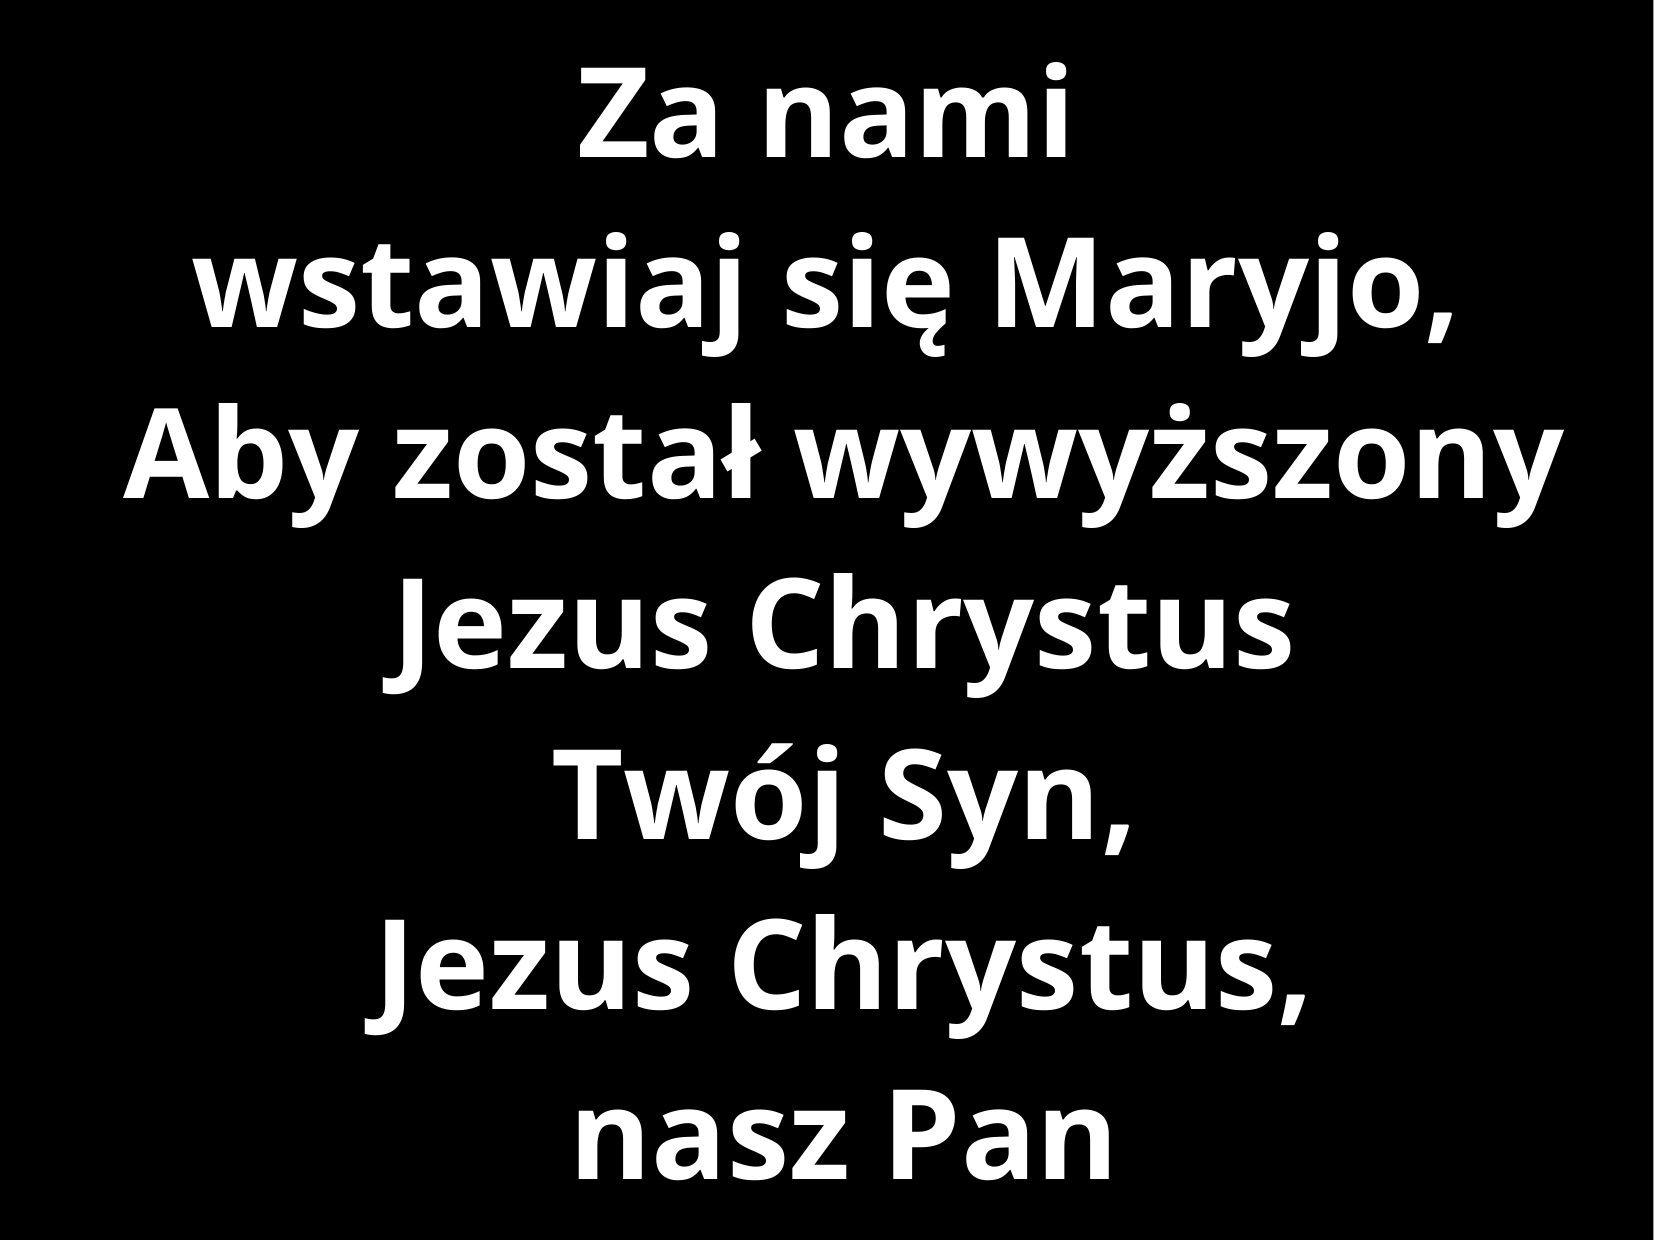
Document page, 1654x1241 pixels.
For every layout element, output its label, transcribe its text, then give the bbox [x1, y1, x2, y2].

subtitle Za nami wstawiaj się Maryjo, Aby został wywyższony Jezus Chrystus Twój Syn, Jezus Chrystus, nasz Pan [0, 0, 1654, 1241]
